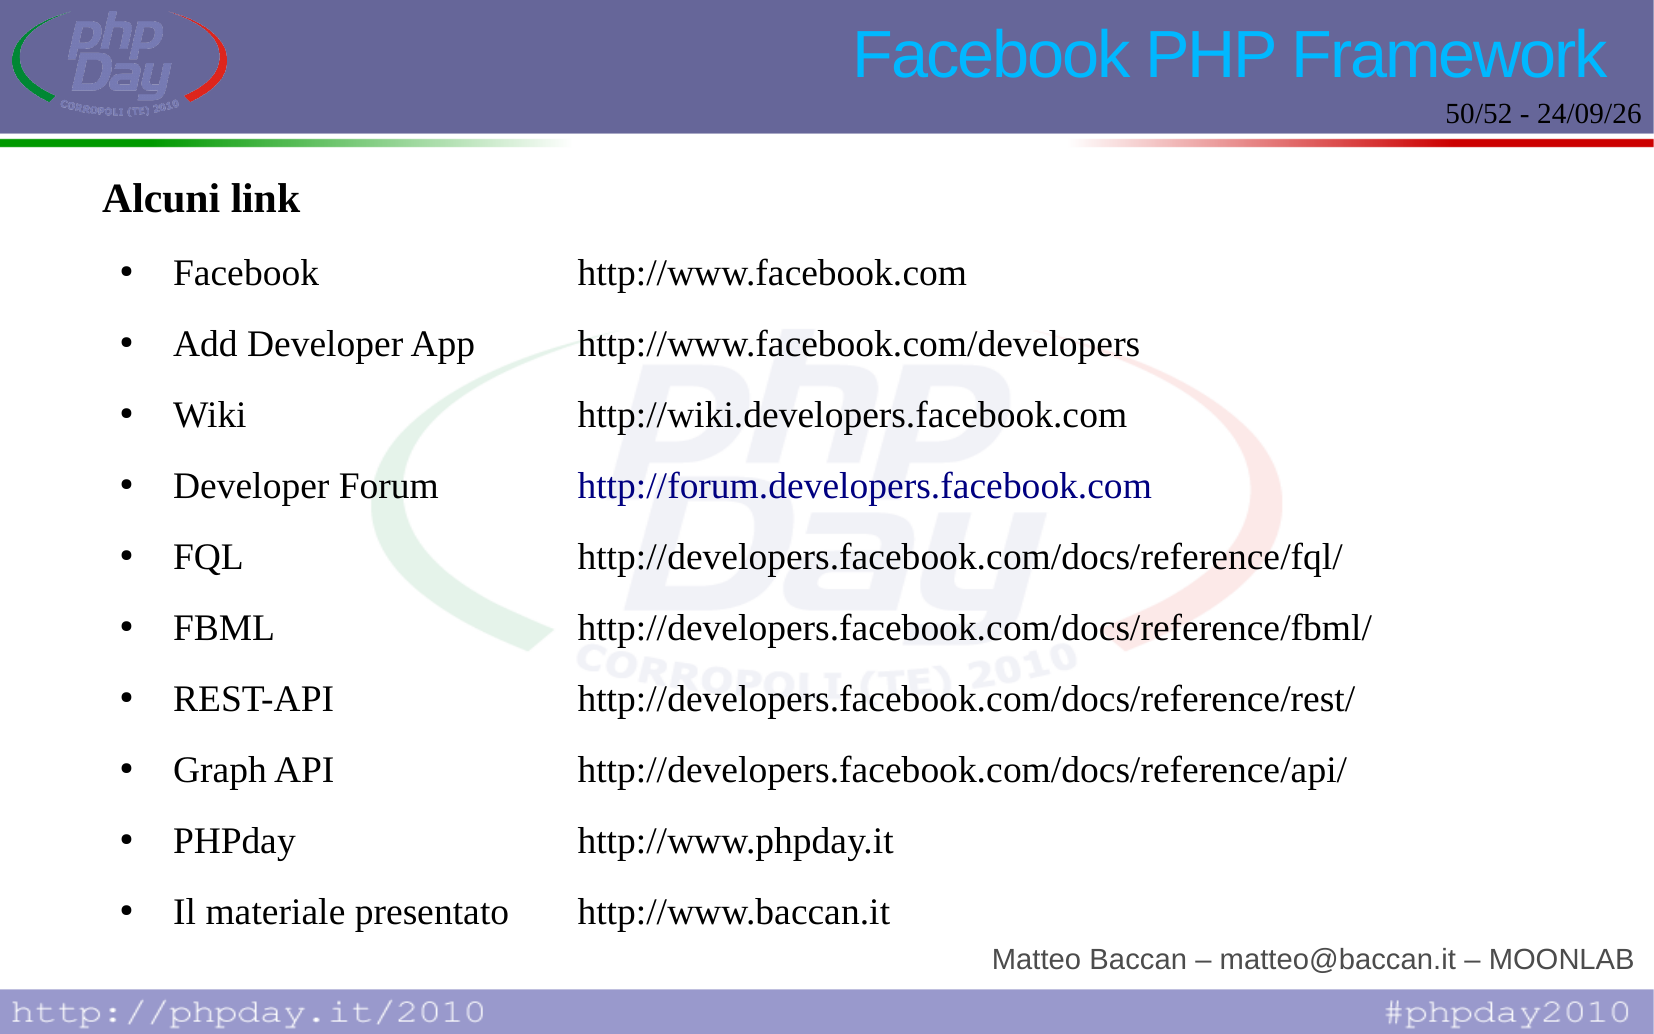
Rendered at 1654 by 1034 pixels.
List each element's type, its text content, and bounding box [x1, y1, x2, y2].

title Facebook PHP Framework [132, 5, 1609, 103]
list Alcuni link Facebook http://www.facebook.com Add Developer App http://www.facebook.com/developers Wiki http://wiki.developers.facebook.com Developer Forum http://forum.developers.facebook.com FQL http://developers.facebook.com/docs/reference/fql/ FBML http://developers.facebook.com/docs/reference/fbml/ REST-API http://developers.facebook.com/docs/reference/rest/ Graph API http://developers.facebook.com/docs/reference/api/ PHPday http://www.phpday.it Il materiale presentato http://www.baccan.it [66, 175, 1579, 944]
picture [0, 0, 1654, 1034]
